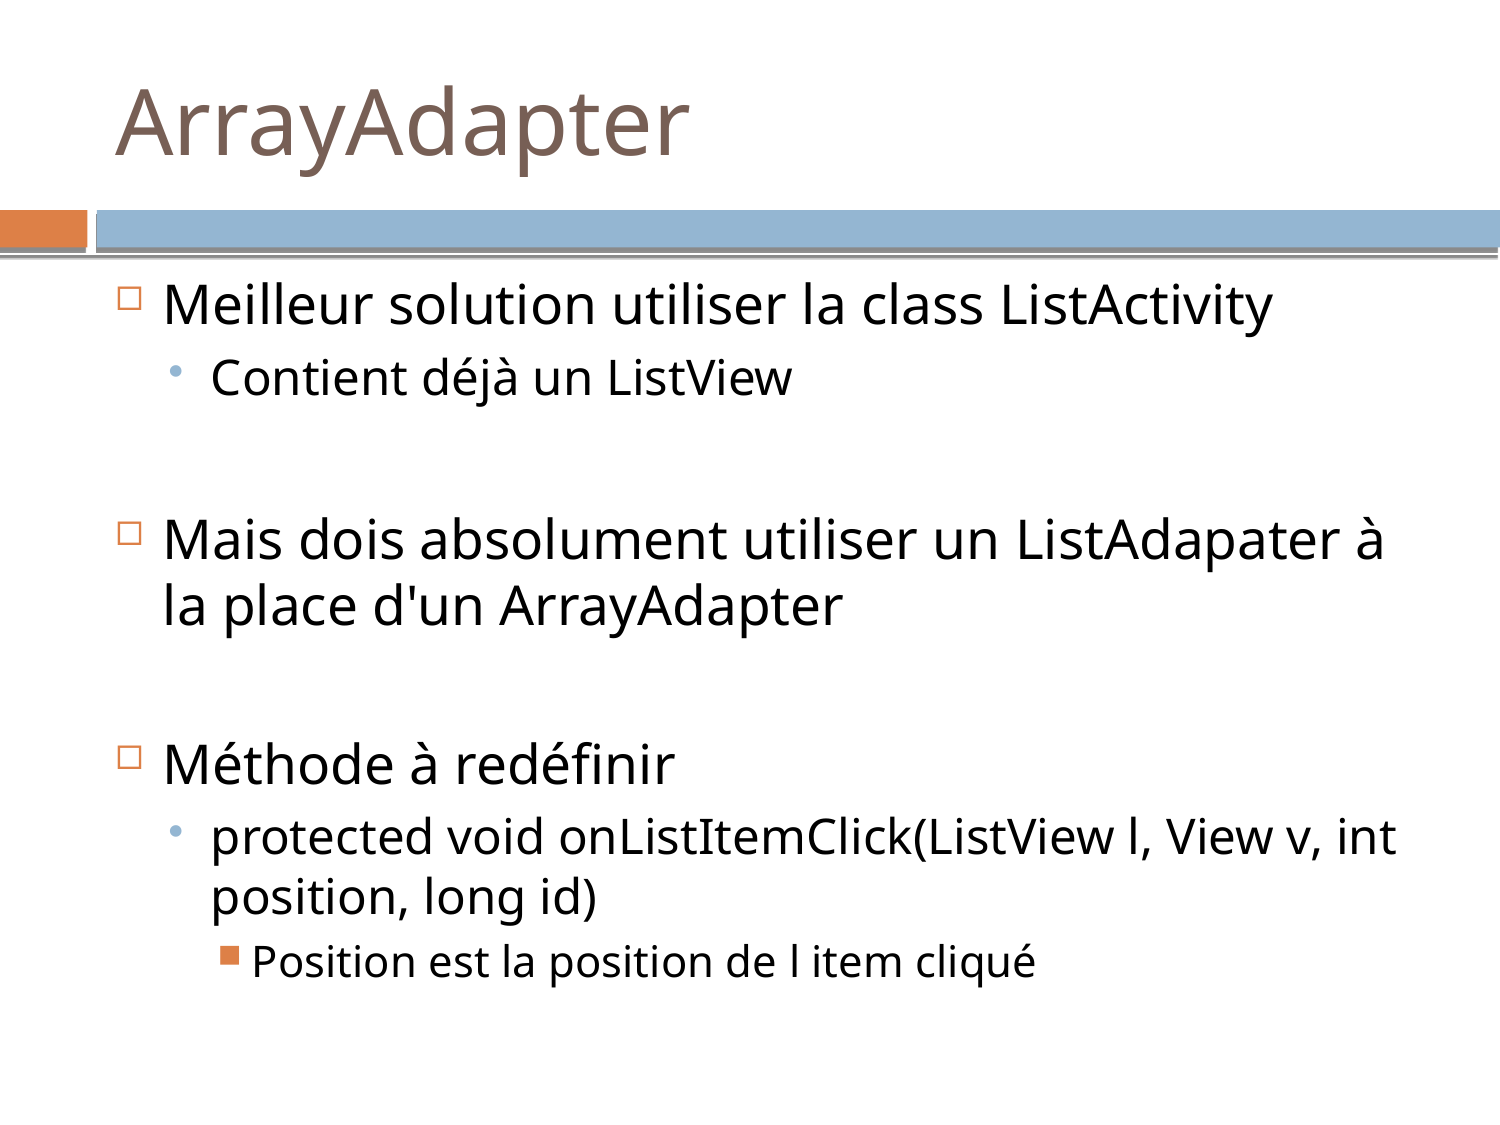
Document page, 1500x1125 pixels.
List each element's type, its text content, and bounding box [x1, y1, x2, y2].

title ArrayAdapter [100, 37, 1438, 200]
list Meilleur solution utiliser la class ListActivity Contient déjà un ListView Mais dois absolument utiliser un ListAdapater à la place d'un ArrayAdapter Méthode à redéfinir protected void onListItemClick(ListView l, View v, int position, long id) Position est la position de l item cliqué [100, 262, 1438, 1000]
